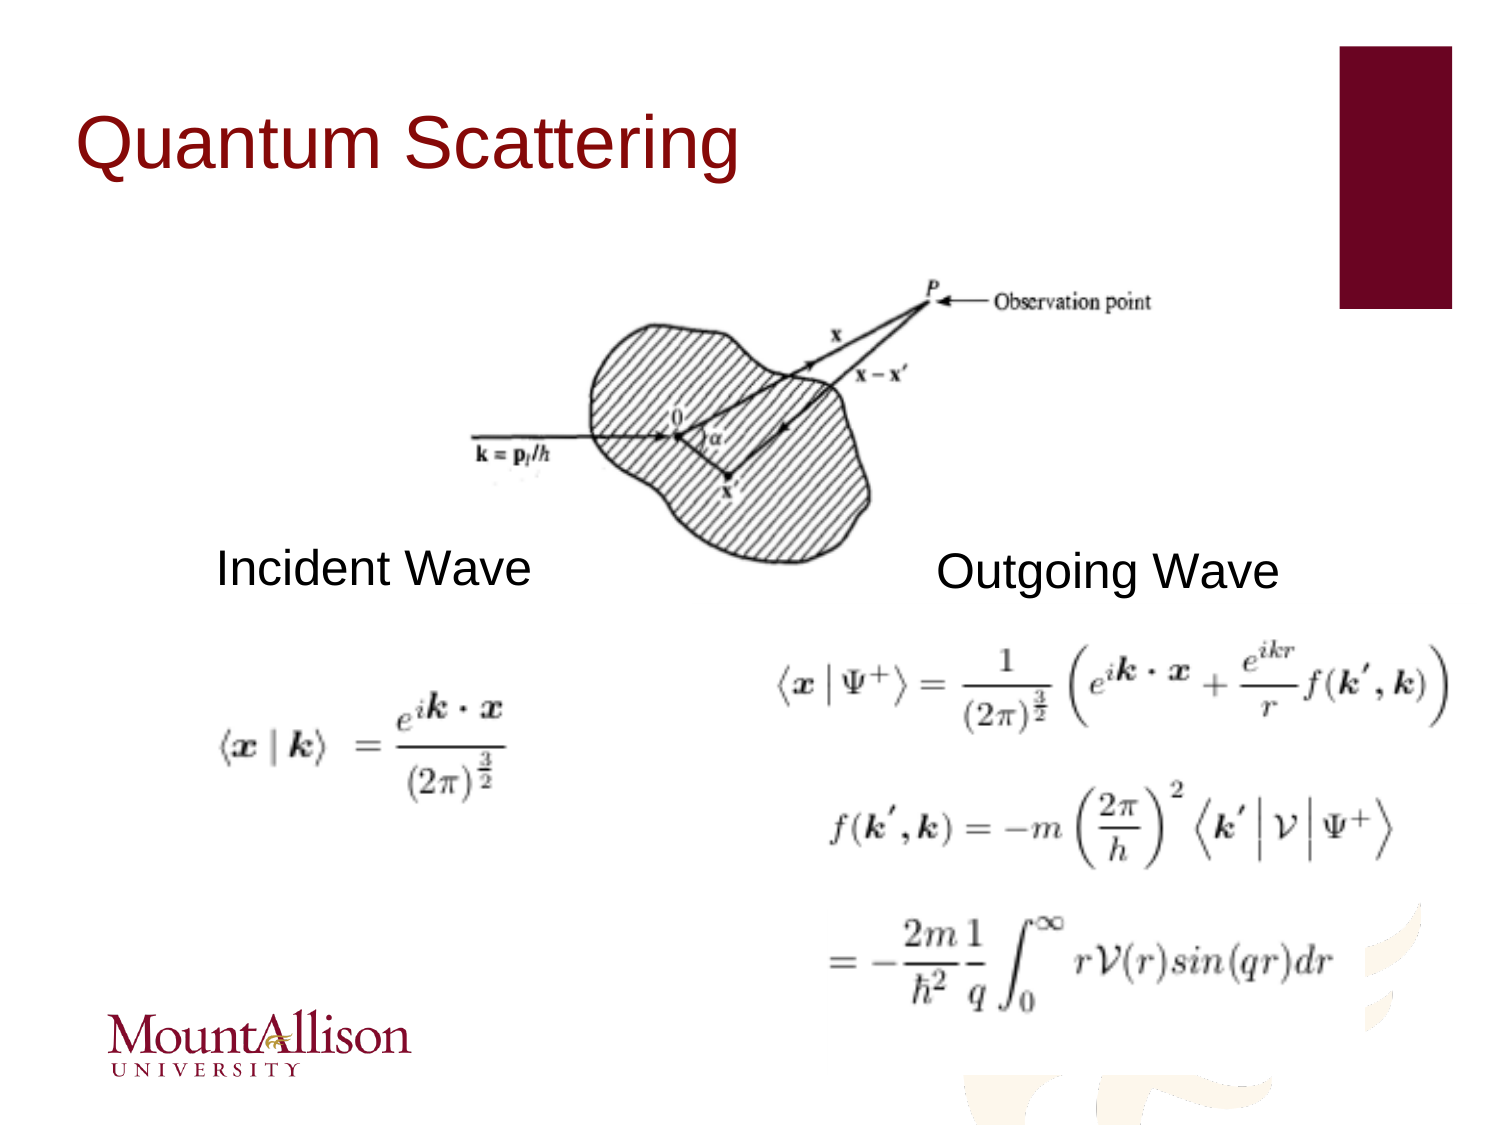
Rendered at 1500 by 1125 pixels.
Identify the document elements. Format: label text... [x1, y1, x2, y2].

picture [366, 212, 1477, 886]
picture [177, 696, 334, 797]
picture [342, 684, 537, 845]
title Quantum Scattering [75, 44, 1425, 233]
picture [107, 901, 1423, 1125]
text_box Outgoing Wave [921, 531, 1294, 607]
text_box Incident Wave [200, 527, 546, 603]
